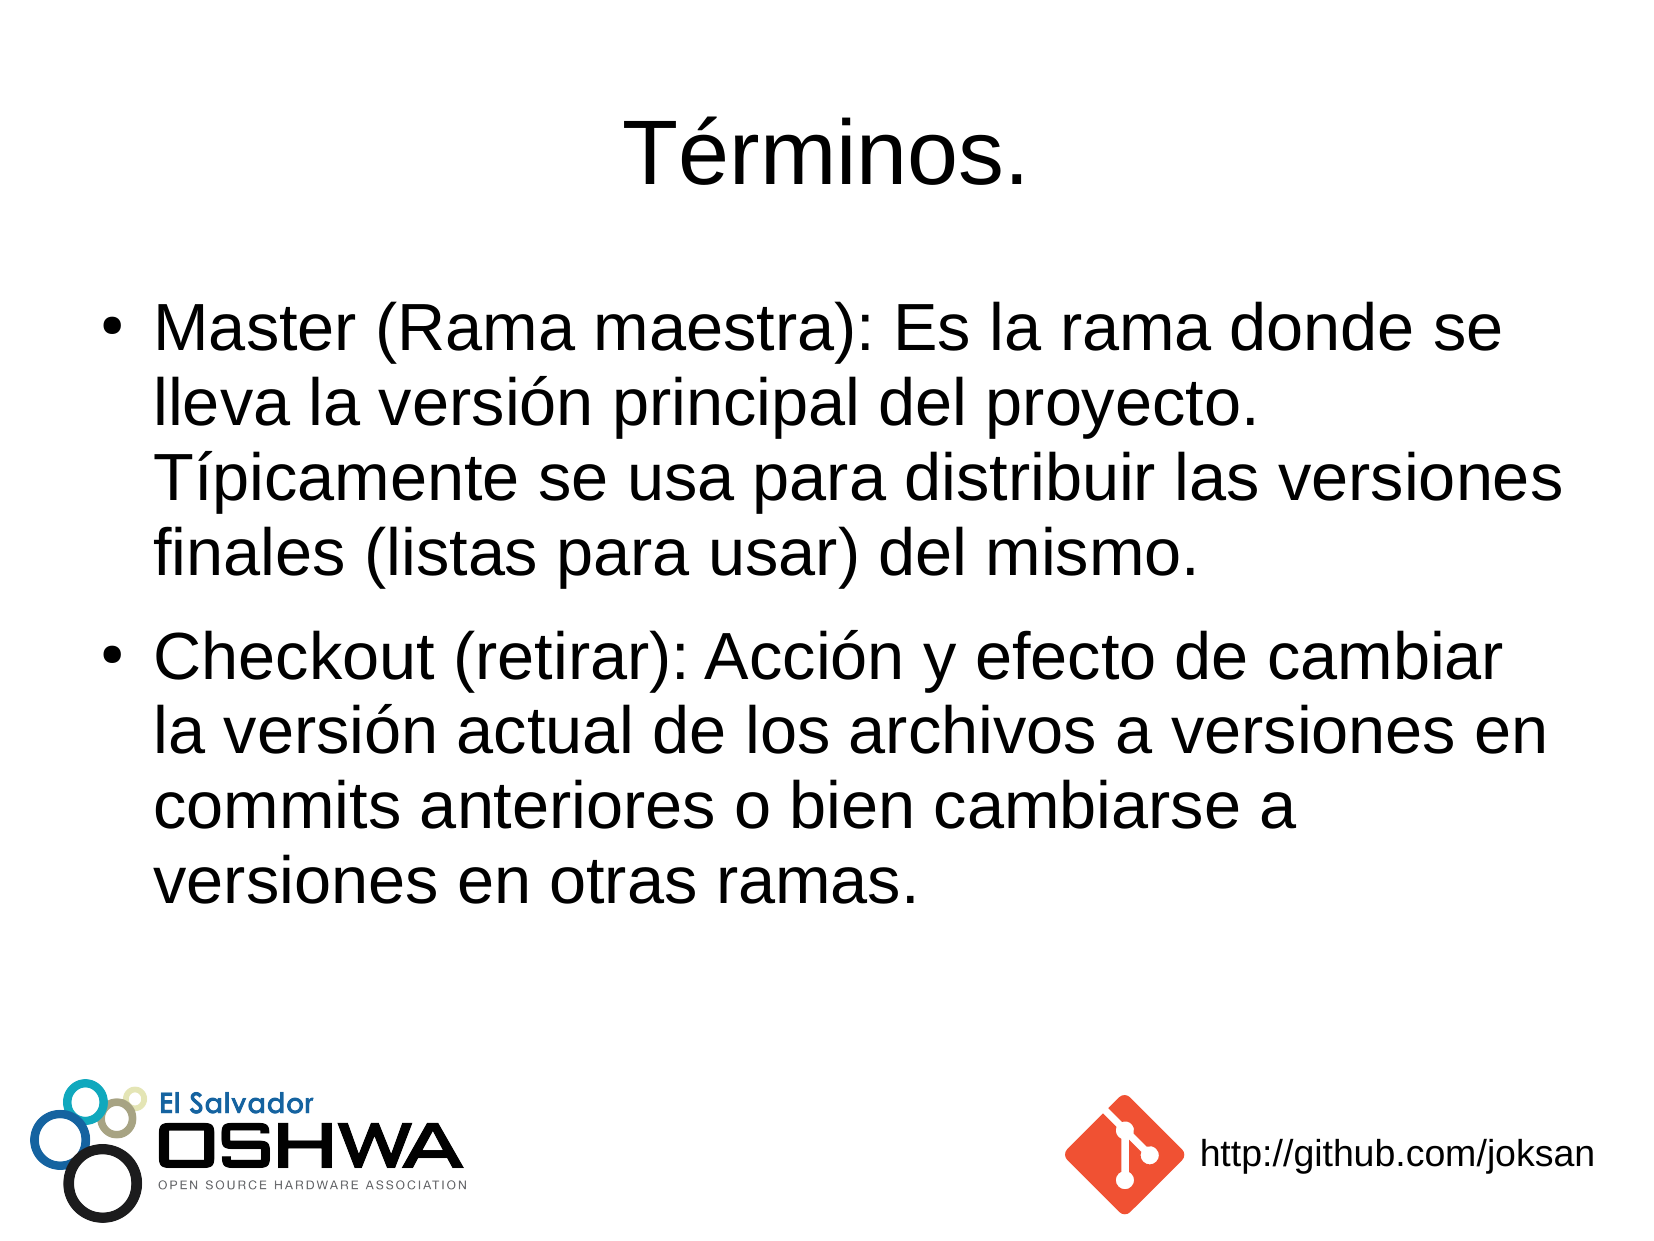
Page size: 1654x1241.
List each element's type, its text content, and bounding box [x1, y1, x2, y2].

picture [1065, 1095, 1185, 1215]
list Master (Rama maestra): Es la rama donde se lleva la versión principal del proyecto. Típicamente se usa para distribuir las versiones finales (listas para usar) del mismo. Checkout (retirar): Acción y efecto de cambiar la versión actual de los archivos a versiones en commits anteriores o bien cambiarse a versiones en otras ramas. [82, 290, 1571, 1010]
picture [30, 1079, 466, 1224]
title Términos. [82, 49, 1571, 257]
text_box http://github.com/joksan [1185, 1125, 1611, 1182]
